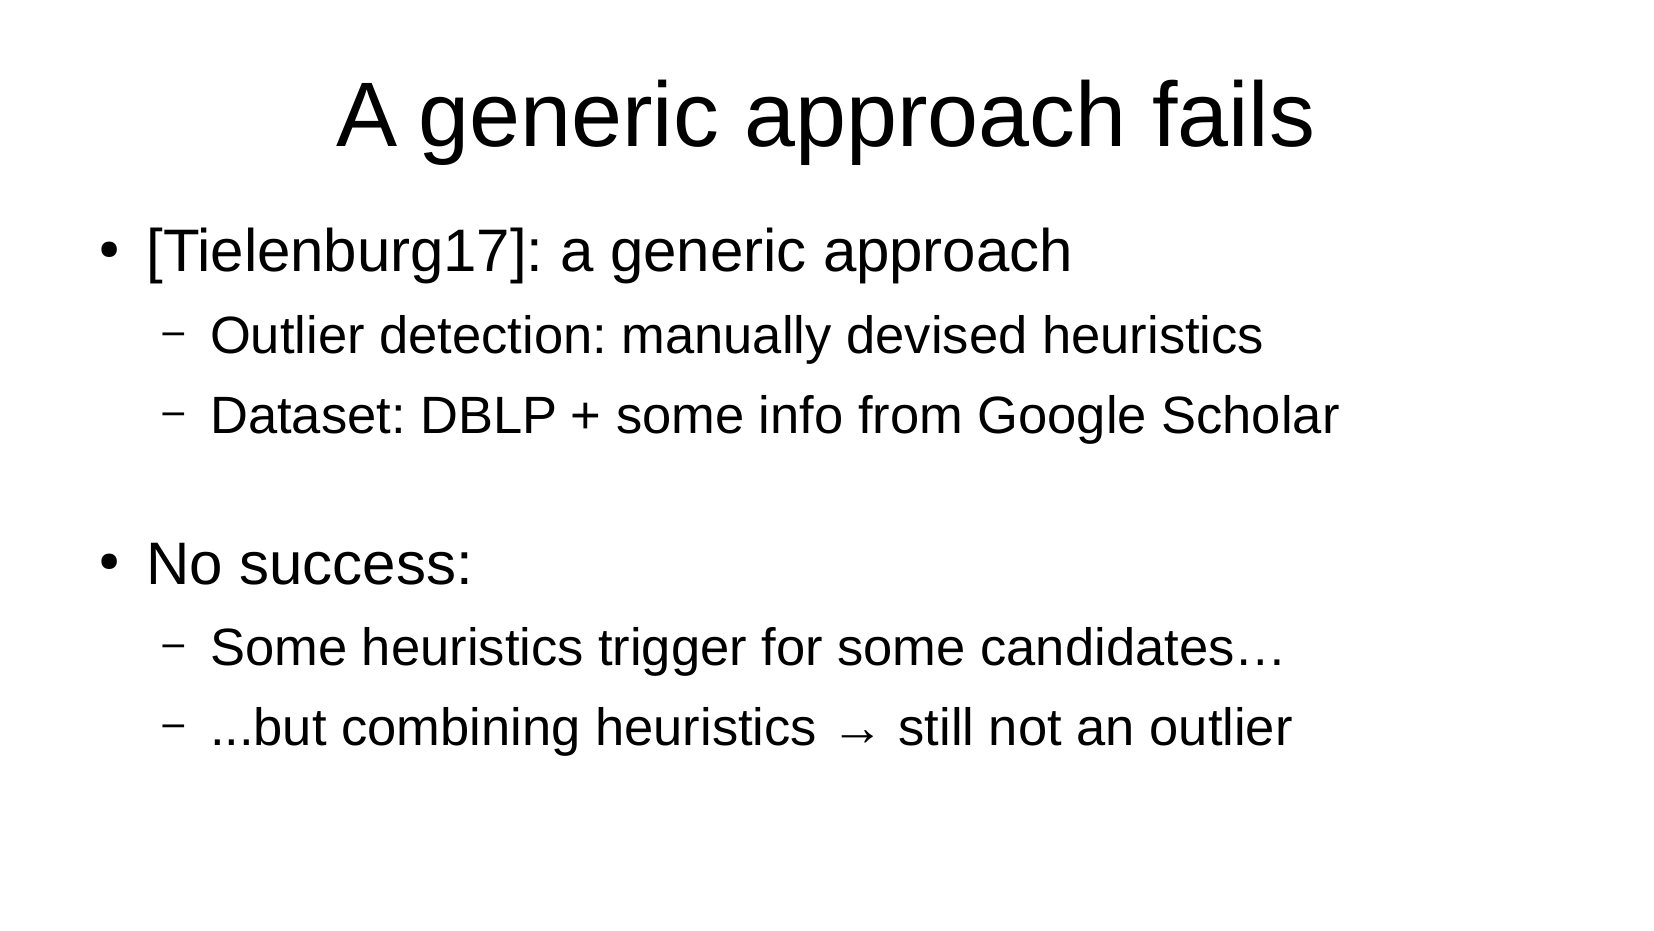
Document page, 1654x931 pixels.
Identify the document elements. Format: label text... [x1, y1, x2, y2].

list [Tielenburg17]: a generic approach Outlier detection: manually devised heuristics Dataset: DBLP + some info from Google Scholar No success: Some heuristics trigger for some candidates… ...but combining heuristics → still not an outlier [82, 217, 1571, 758]
title A generic approach fails [82, 37, 1571, 193]
